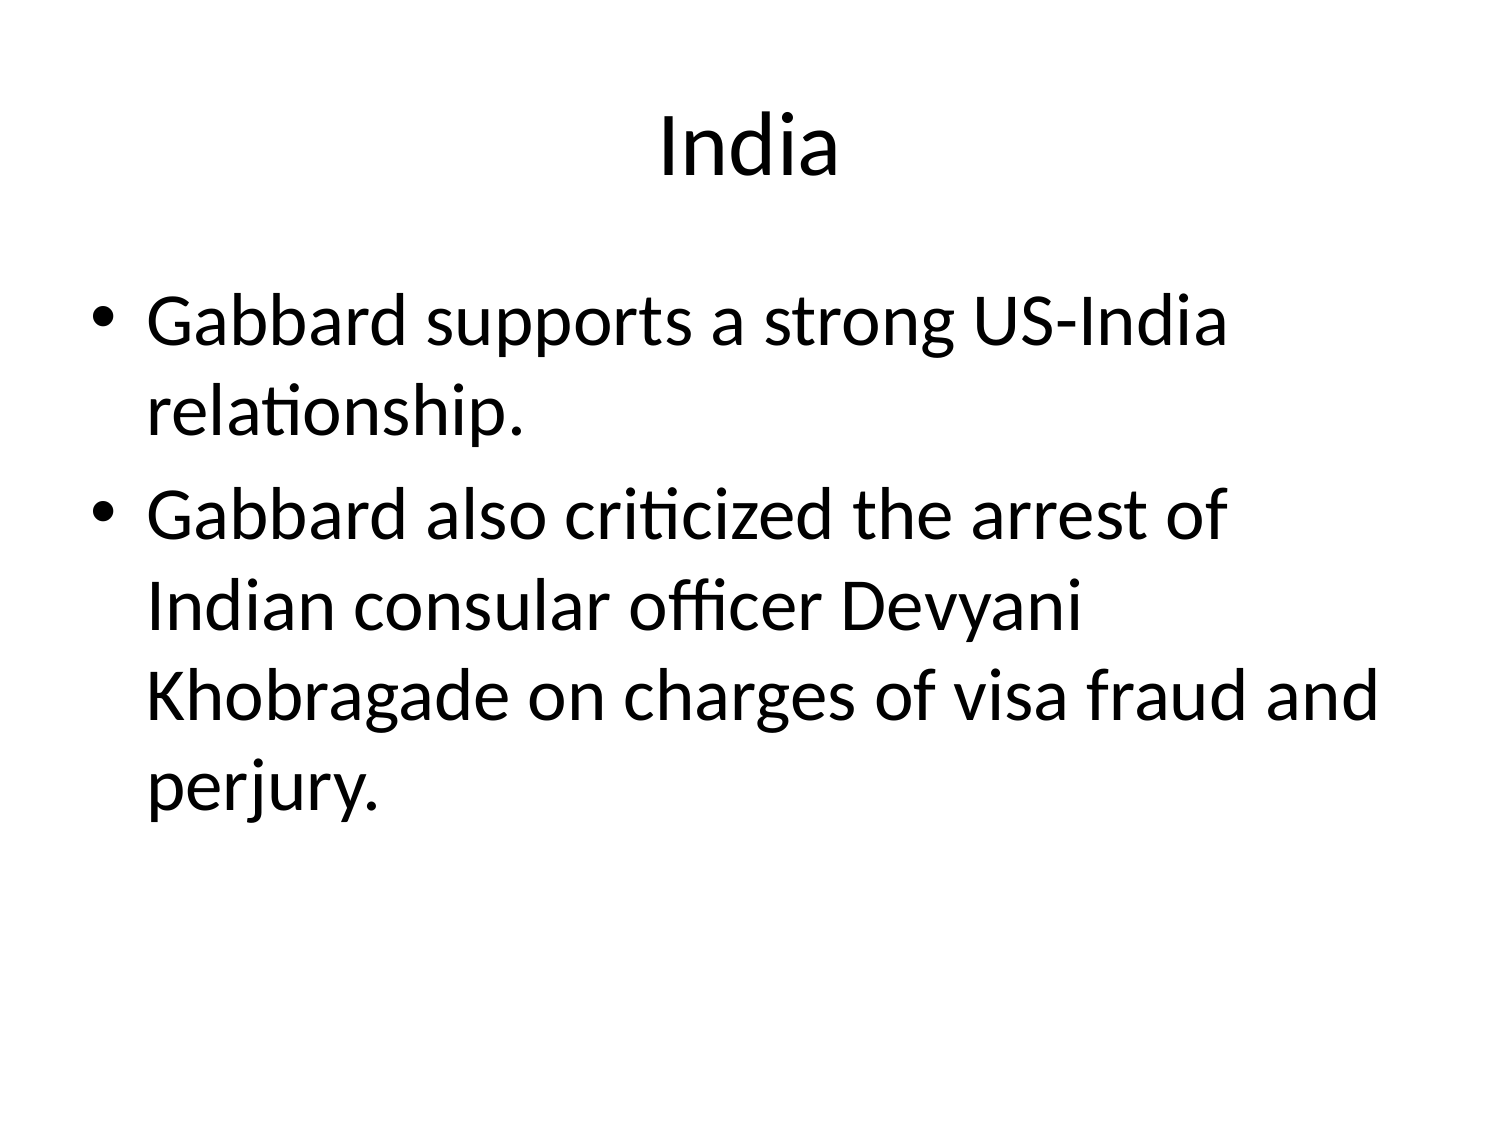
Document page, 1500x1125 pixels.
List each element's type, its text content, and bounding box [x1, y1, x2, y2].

list Gabbard supports a strong US-India relationship. Gabbard also criticized the arrest of Indian consular officer Devyani Khobragade on charges of visa fraud and perjury. [75, 262, 1425, 1005]
title India [75, 45, 1425, 233]
